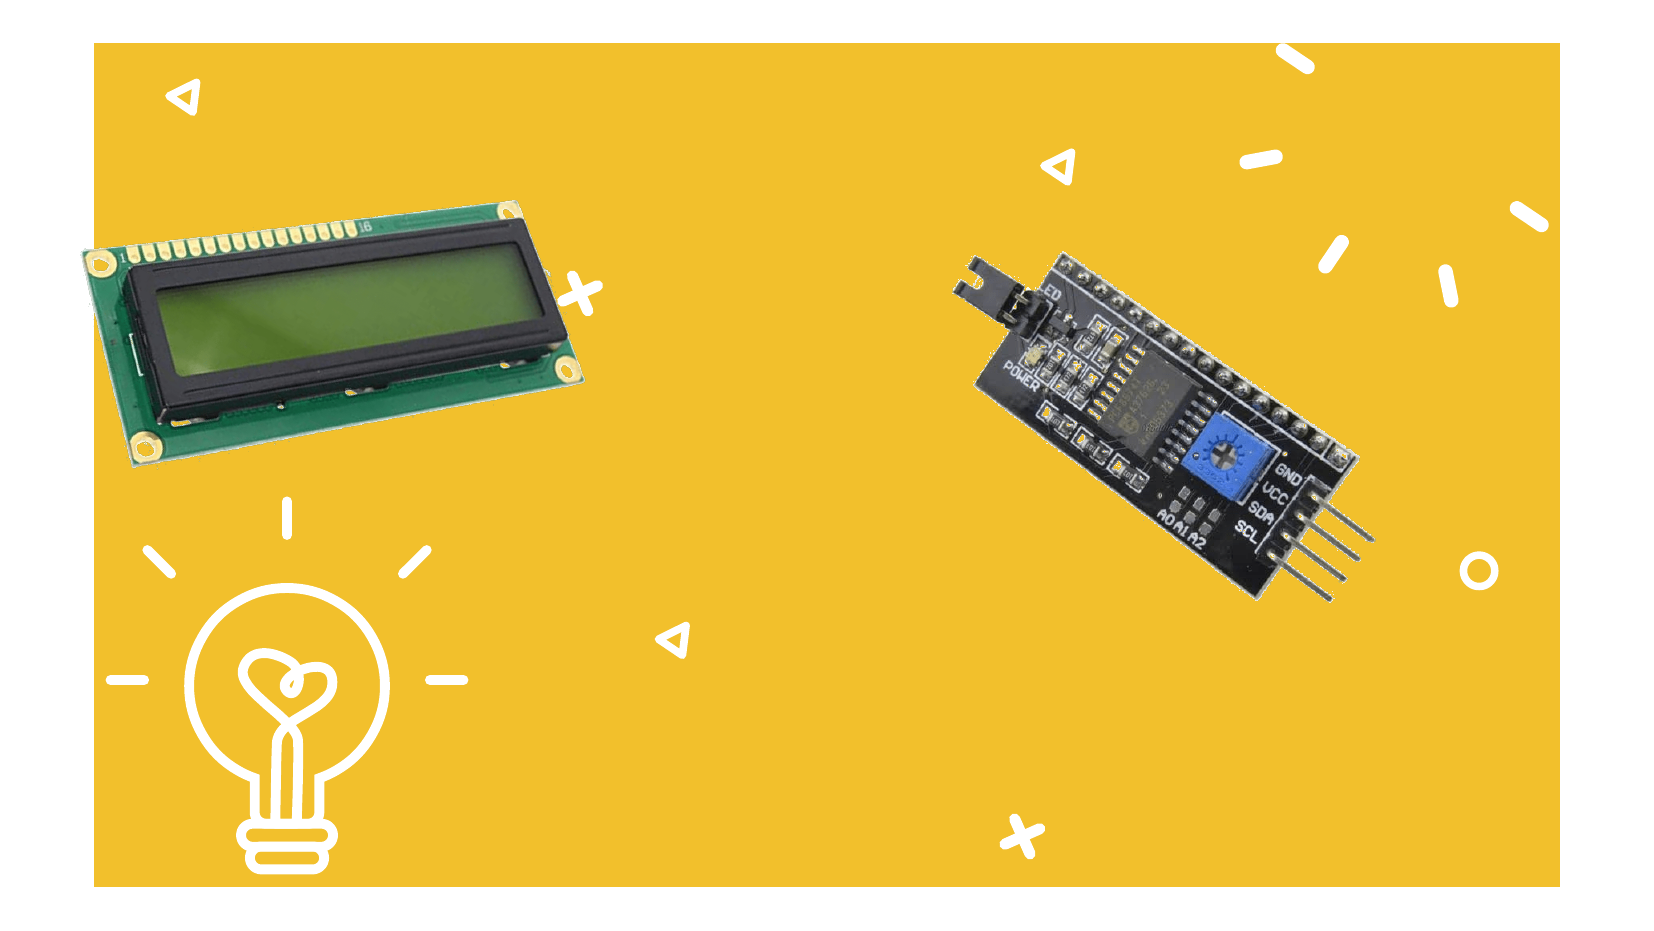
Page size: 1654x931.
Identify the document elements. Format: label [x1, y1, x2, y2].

text_box [385, 59, 1477, 241]
picture [944, 206, 1388, 650]
picture [0, 0, 680, 680]
